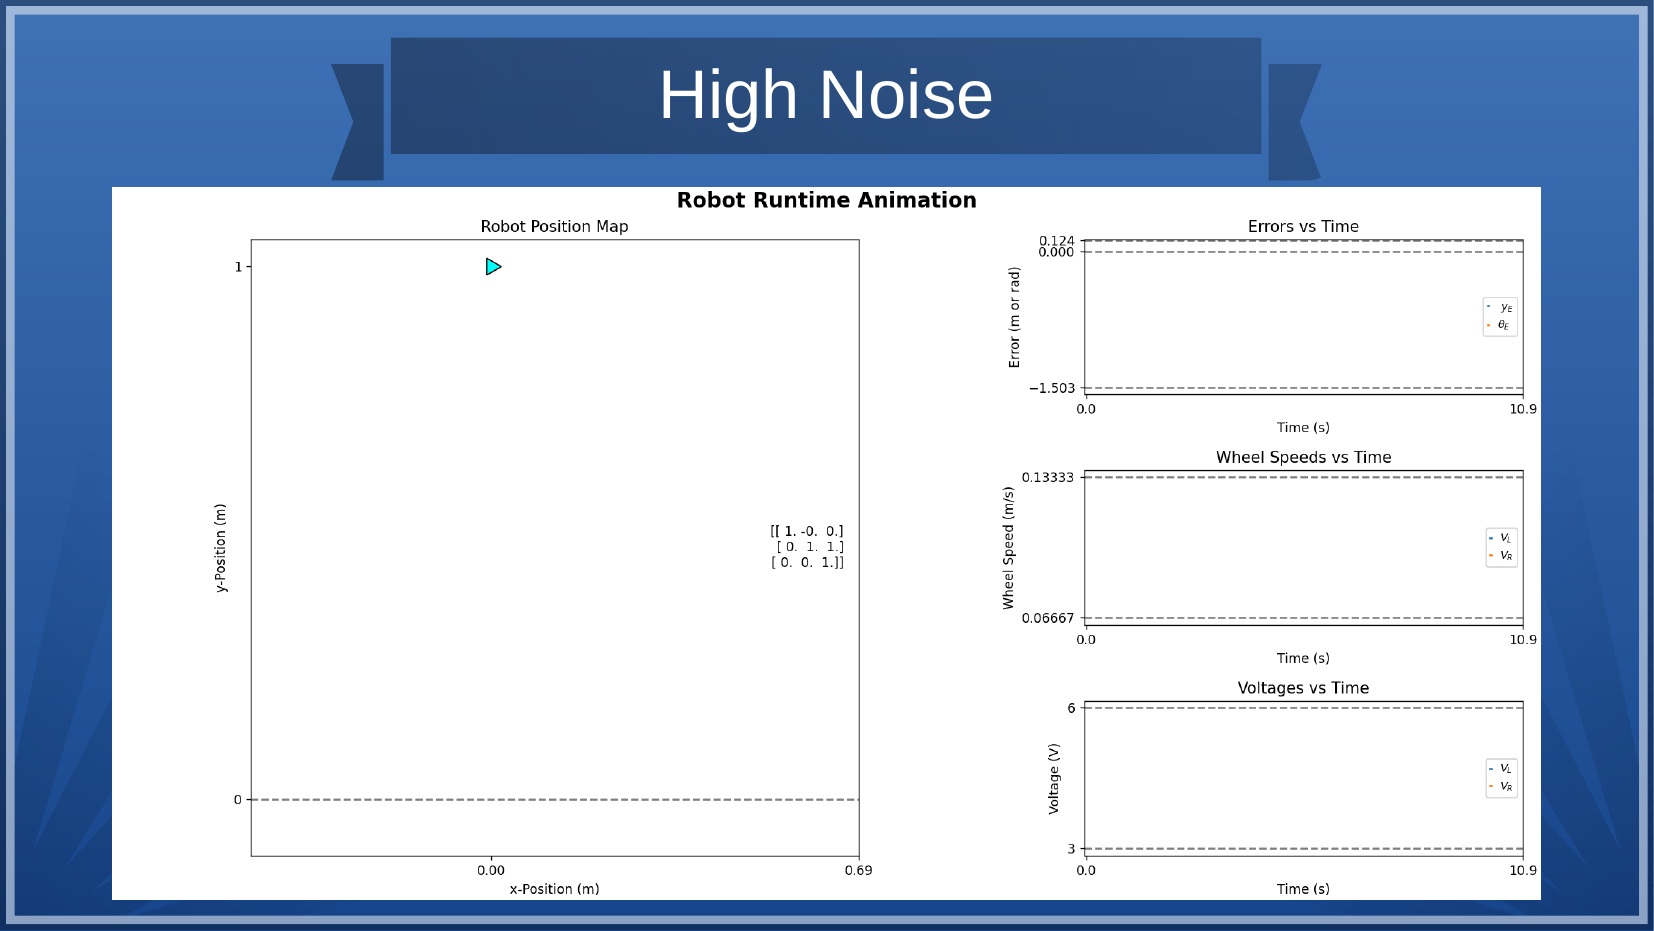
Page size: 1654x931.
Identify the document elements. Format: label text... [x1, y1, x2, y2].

picture [112, 187, 1541, 901]
title High Noise [389, 35, 1264, 154]
